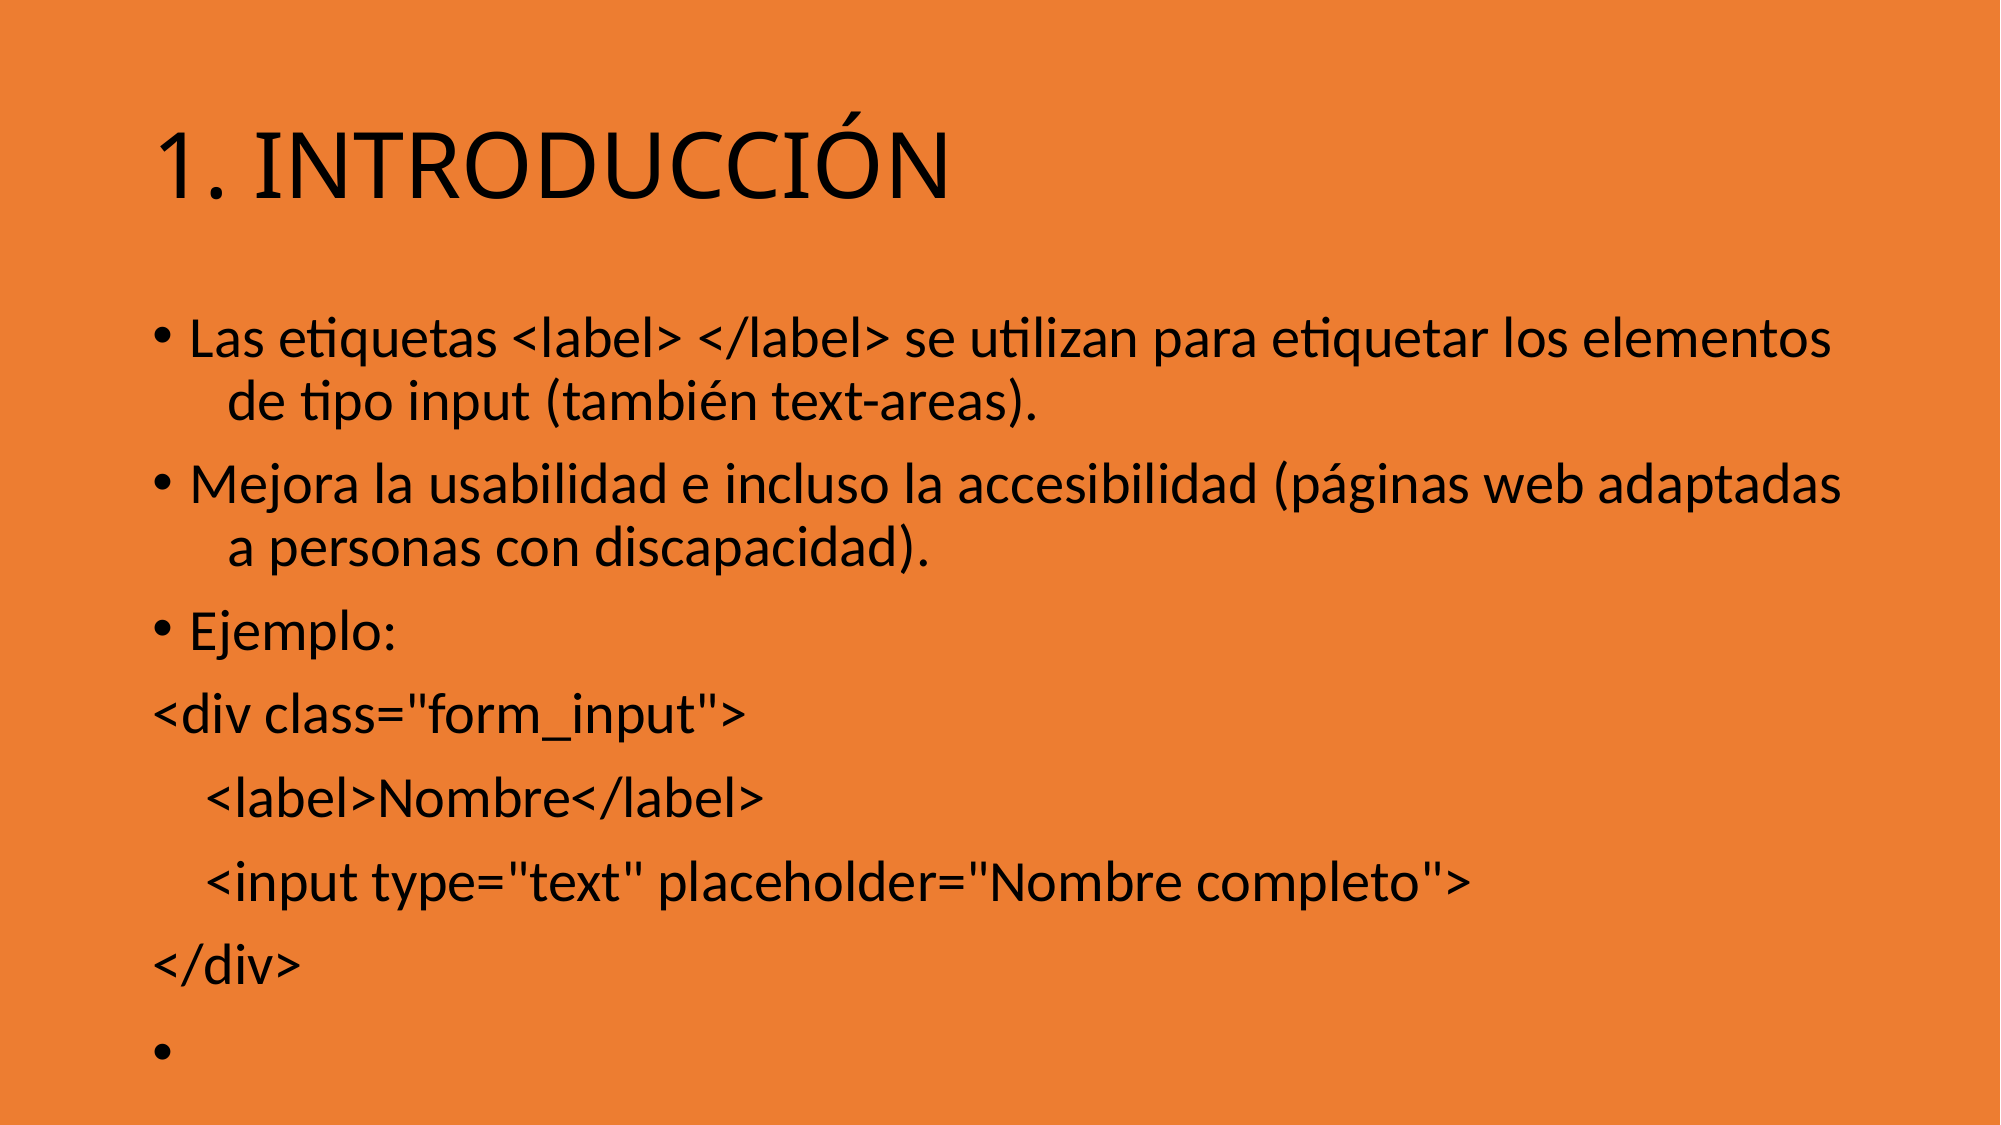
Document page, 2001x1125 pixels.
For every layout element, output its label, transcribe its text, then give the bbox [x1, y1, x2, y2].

title 1. INTRODUCCIÓN [137, 59, 1863, 278]
list Las etiquetas <label> </label> se utilizan para etiquetar los elementos de tipo input (también text-areas). Mejora la usabilidad e incluso la accesibilidad (páginas web adaptadas a personas con discapacidad). Ejemplo: <div class="form_input"> <label>Nombre</label> <input type="text" placeholder="Nombre completo"> </div> [137, 299, 1863, 1014]
